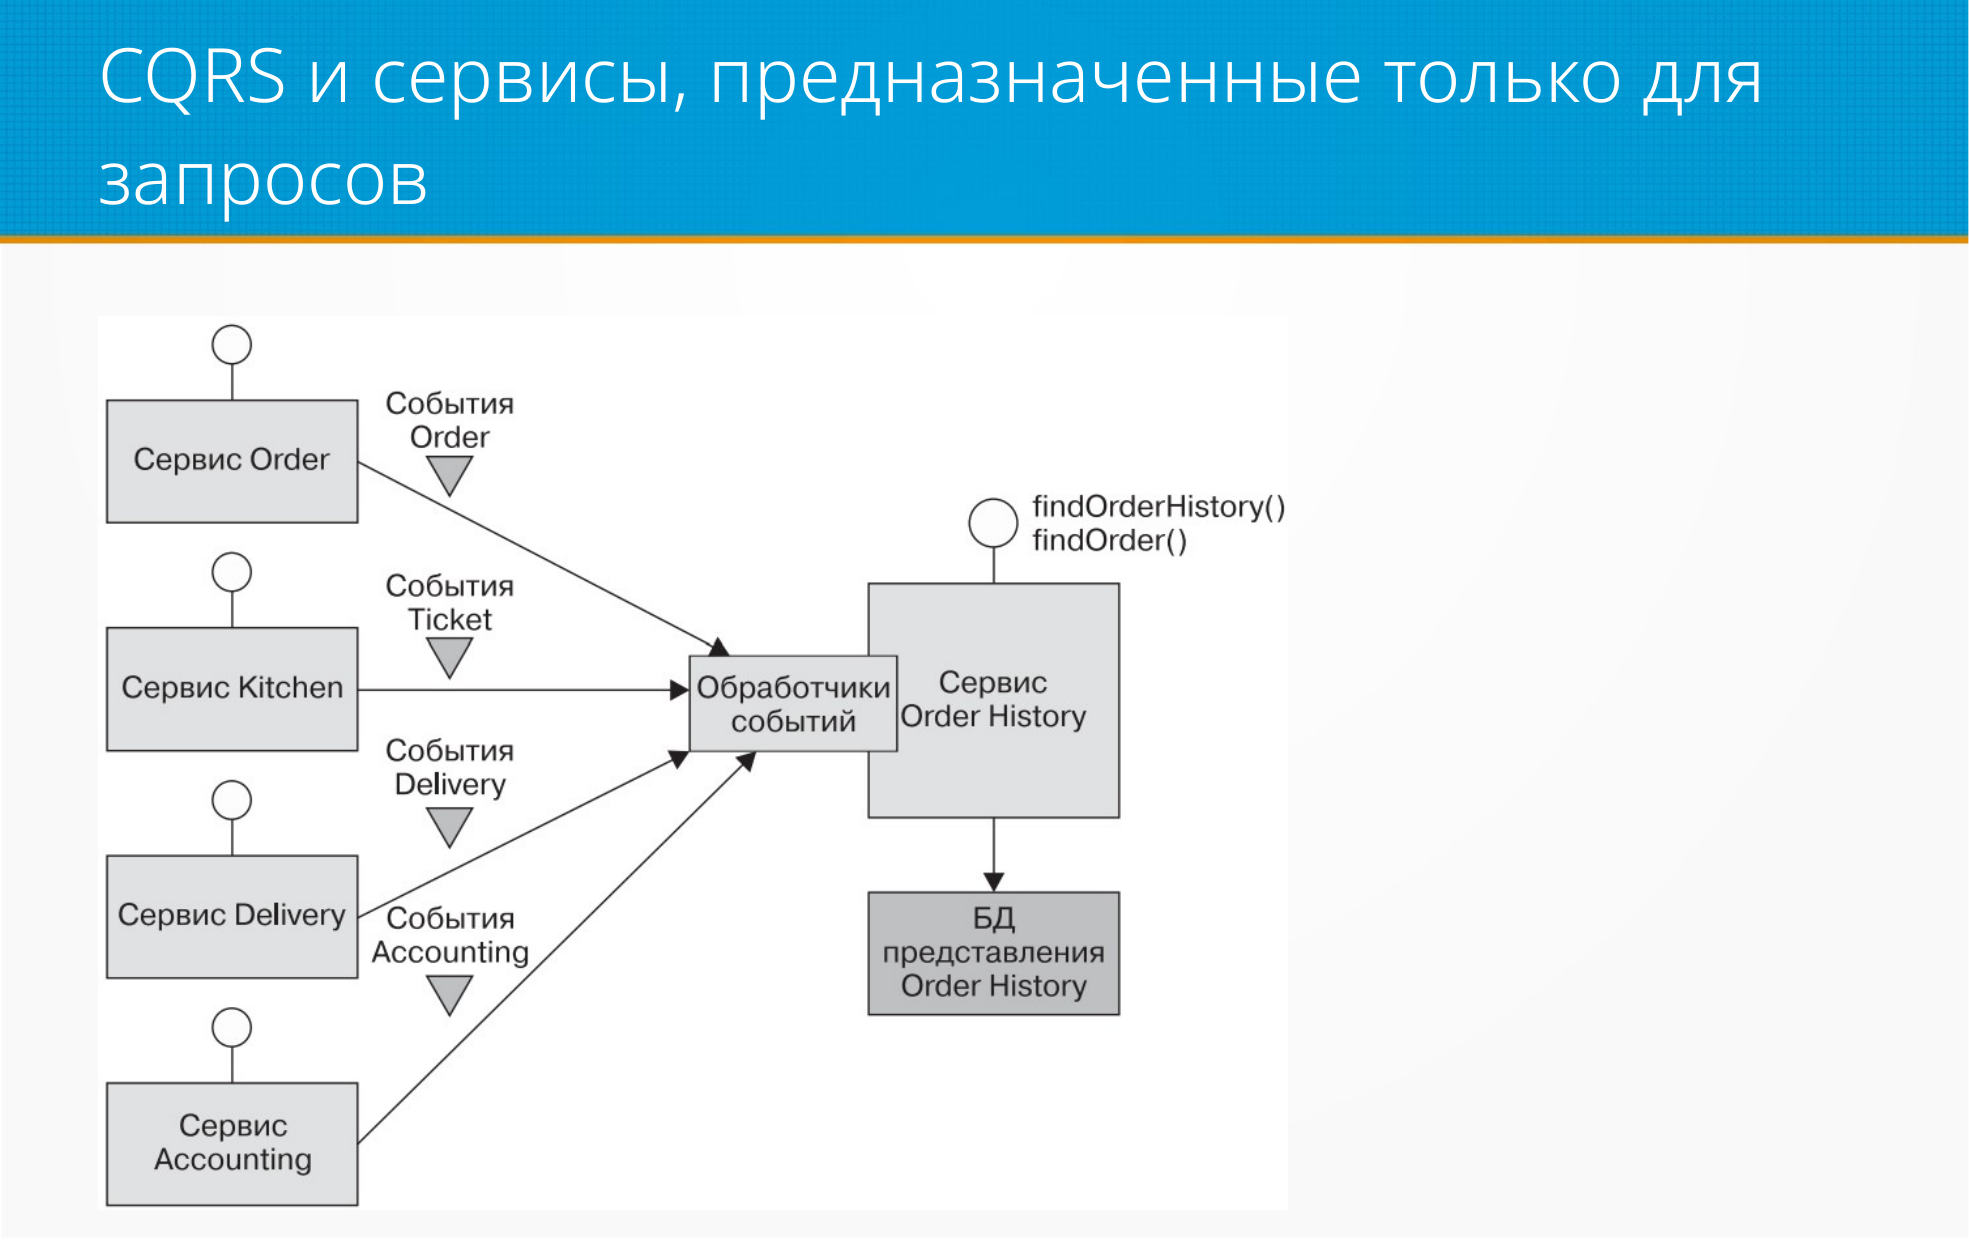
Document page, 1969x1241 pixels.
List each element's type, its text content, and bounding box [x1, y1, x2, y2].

picture [0, 233, 1969, 1241]
title CQRS и сервисы, предназначенные только для запросов [98, 19, 1870, 227]
